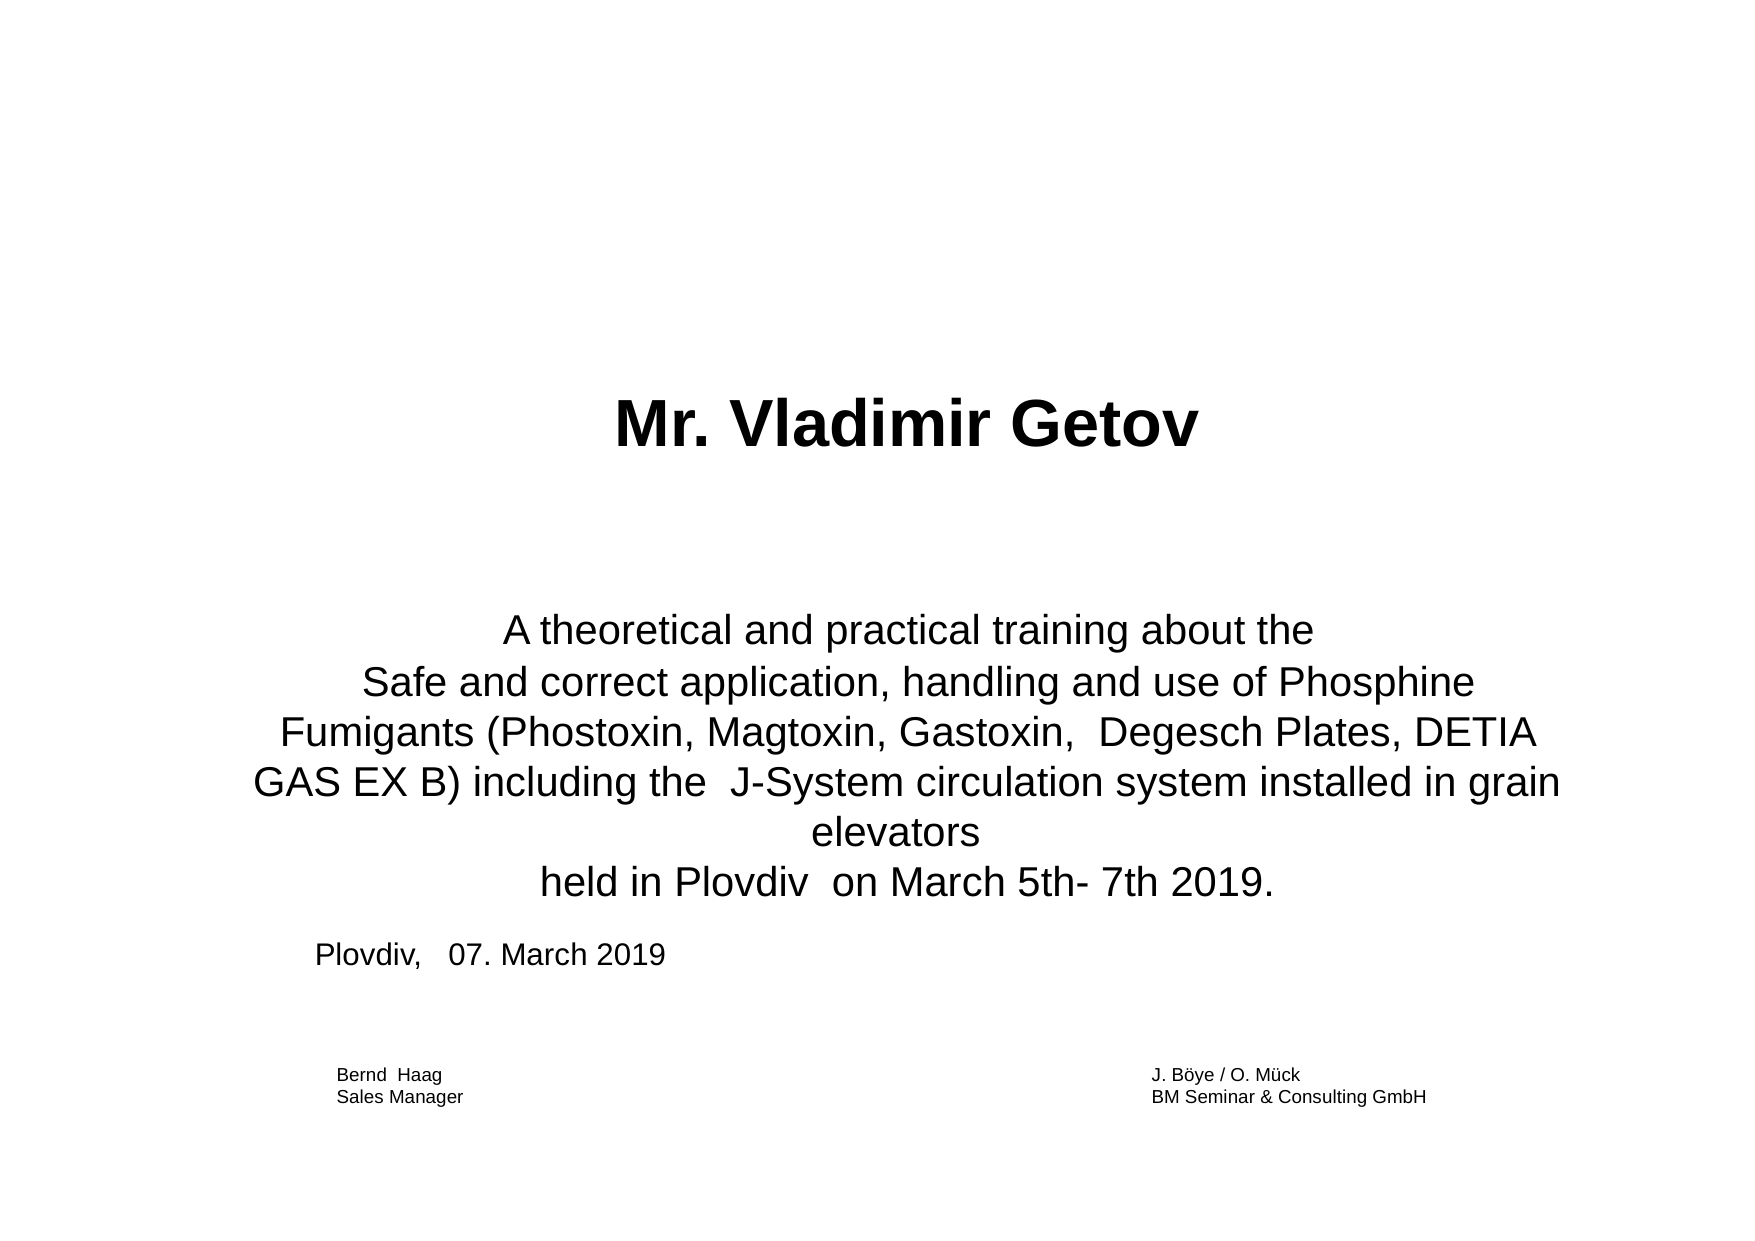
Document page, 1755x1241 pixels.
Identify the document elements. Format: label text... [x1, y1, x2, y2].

text_box Bernd Haag Sales Manager [321, 1055, 653, 1115]
text_box J. Böye / O. Mück BM Seminar & Consulting GmbH [1136, 1055, 1515, 1115]
text_box Plovdiv, 07. March 2019 [300, 926, 683, 979]
text_box Mr. Vladimir Getov [345, 372, 1433, 467]
text_box A theoretical and practical training about the Safe and correct application, handling and use of Phosphine Fumigants (Phostoxin, Magtoxin, Gastoxin, Degesch Plates, DETIA GAS EX B) including the J-System circulation system installed in grain elevators held in Plovdiv on March 5th- 7th 2019. [227, 584, 1588, 1013]
